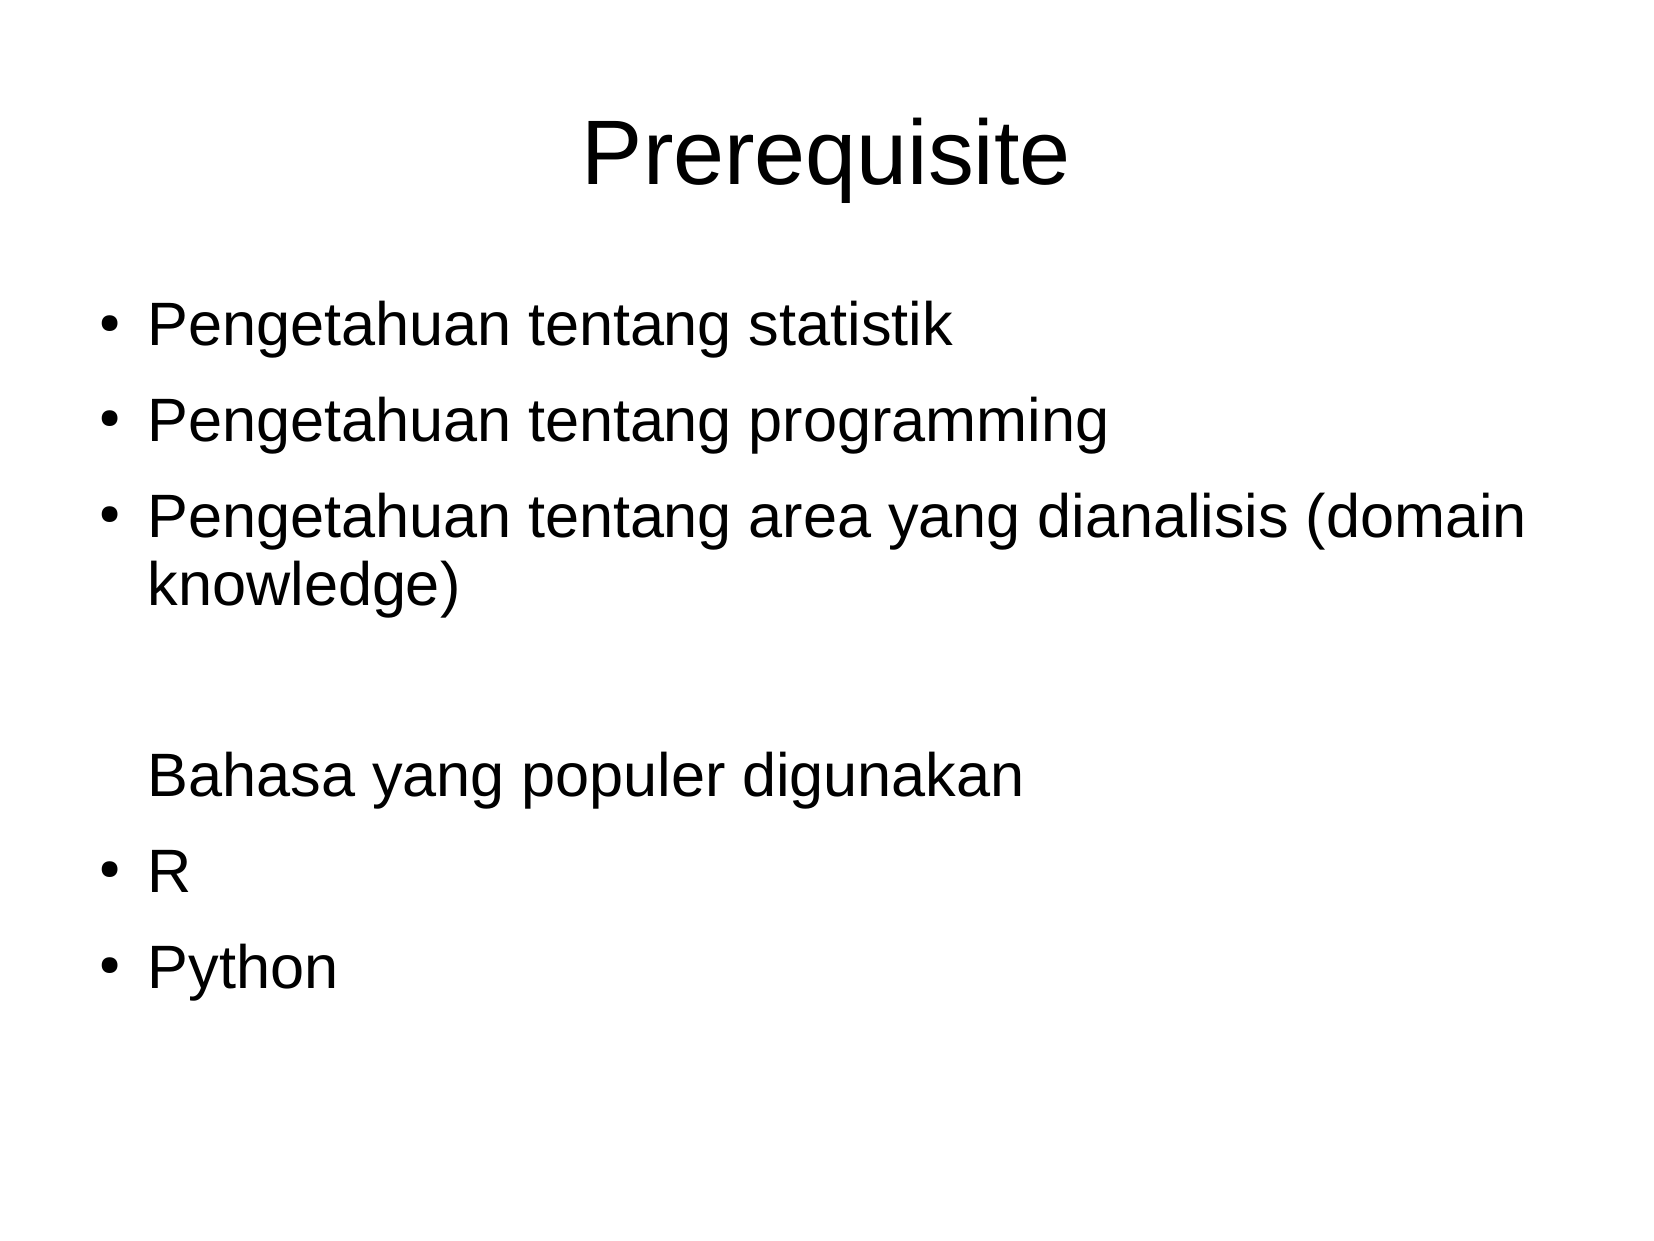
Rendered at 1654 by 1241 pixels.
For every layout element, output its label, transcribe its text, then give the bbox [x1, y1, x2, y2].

list Pengetahuan tentang statistik Pengetahuan tentang programming Pengetahuan tentang area yang dianalisis (domain knowledge) Bahasa yang populer digunakan R Python [82, 290, 1571, 1010]
title Prerequisite [82, 49, 1571, 257]
